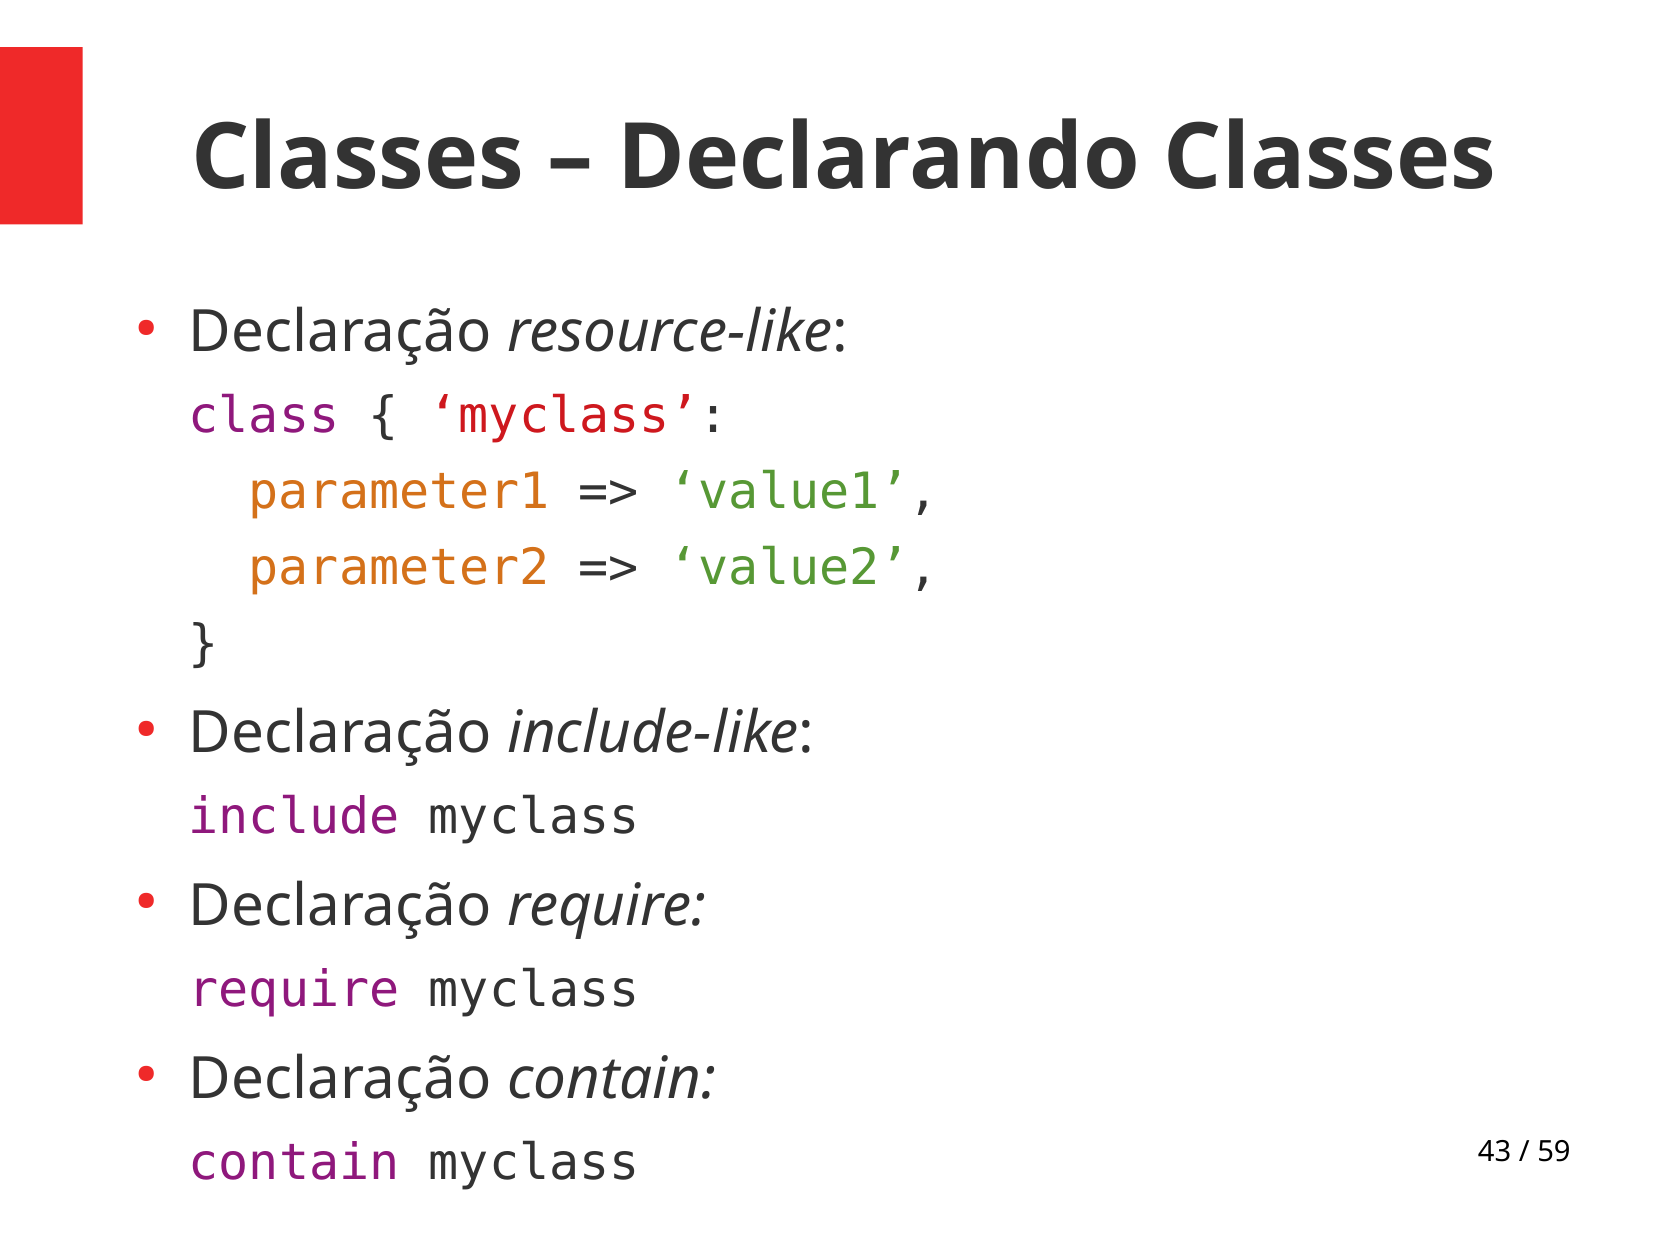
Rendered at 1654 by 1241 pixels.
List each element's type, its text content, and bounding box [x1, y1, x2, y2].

list Declaração resource-like: class { ‘myclass’: parameter1 => ‘value1’, parameter2 => ‘value2’, } Declaração include-like: include myclass Declaração require: require myclass Declaração contain: contain myclass [118, 289, 1536, 1193]
title Classes – Declarando Classes [118, 45, 1571, 260]
